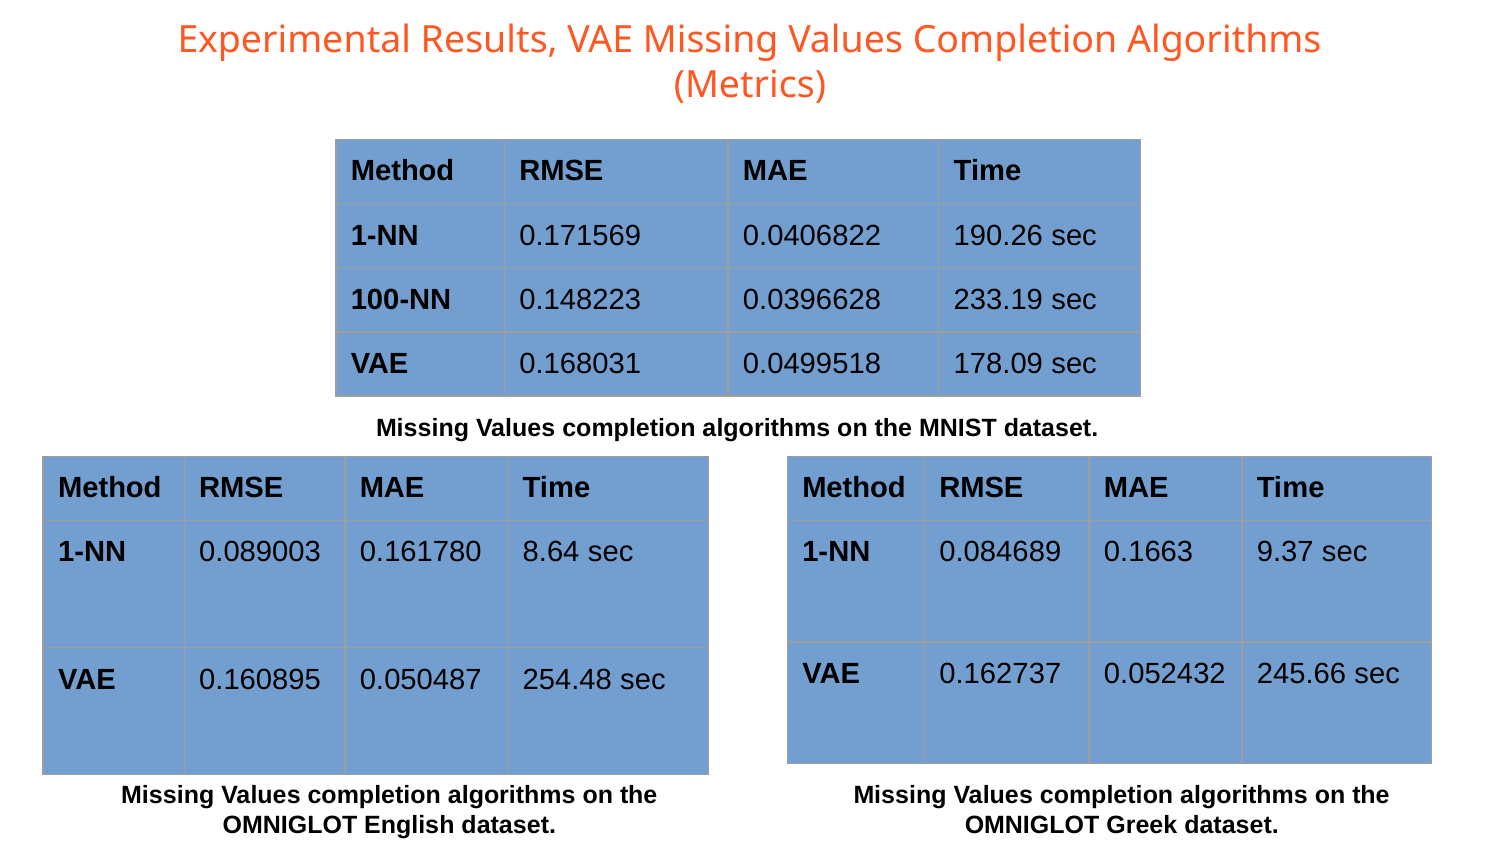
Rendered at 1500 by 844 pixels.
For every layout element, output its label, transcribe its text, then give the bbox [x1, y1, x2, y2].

table_cell 0.160895 [185, 648, 344, 763]
table_cell VAE [788, 643, 924, 763]
table_cell 9.37 sec [1243, 521, 1431, 641]
text_box Missing Values completion algorithms on the MNIST dataset. [335, 396, 1141, 447]
table_cell 8.64 sec [508, 521, 708, 647]
table_cell 1-NN [337, 204, 504, 267]
table_cell 0.050487 [346, 648, 507, 763]
table_cell 0.1663 [1090, 521, 1241, 641]
table_header RMSE [925, 457, 1088, 520]
table_cell 0.052432 [1090, 643, 1241, 763]
table_cell 0.148223 [505, 268, 727, 331]
table_cell 190.26 sec [939, 204, 1140, 267]
text_box Missing Values completion algorithms on the OMNIGLOT English dataset. [37, 763, 743, 834]
table_cell VAE [44, 648, 184, 763]
title Experimental Results, VAE Missing Values Completion Algorithms (Metrics) [119, 0, 1381, 123]
table_header MAE [1090, 457, 1241, 520]
table_header Time [1243, 457, 1431, 520]
table_cell 0.0406822 [729, 204, 938, 267]
table_header Method [44, 457, 184, 520]
table_header RMSE [505, 140, 727, 203]
table_cell 178.09 sec [939, 333, 1140, 395]
table_cell 0.0499518 [729, 333, 938, 395]
table_header RMSE [185, 457, 344, 520]
table_header Time [508, 457, 708, 520]
table_cell 0.089003 [185, 521, 344, 647]
table_cell 0.168031 [505, 333, 727, 395]
table_cell 1-NN [44, 521, 184, 647]
table_cell 254.48 sec [508, 648, 708, 763]
table_cell 100-NN [337, 268, 504, 331]
text_box Missing Values completion algorithms on the OMNIGLOT Greek dataset. [794, 763, 1450, 834]
table_header Method [788, 457, 924, 520]
table_cell 0.162737 [925, 643, 1088, 763]
table_cell 245.66 sec [1243, 643, 1431, 763]
table_cell 0.0396628 [729, 268, 938, 331]
table_cell 0.084689 [925, 521, 1088, 641]
table_cell VAE [337, 333, 504, 395]
table_header MAE [729, 140, 938, 203]
table_cell 0.161780 [346, 521, 507, 647]
table_header Method [337, 140, 504, 203]
table_cell 1-NN [788, 521, 924, 641]
table_header Time [939, 140, 1140, 203]
table_header MAE [346, 457, 507, 520]
table_cell 233.19 sec [939, 268, 1140, 331]
table_cell 0.171569 [505, 204, 727, 267]
